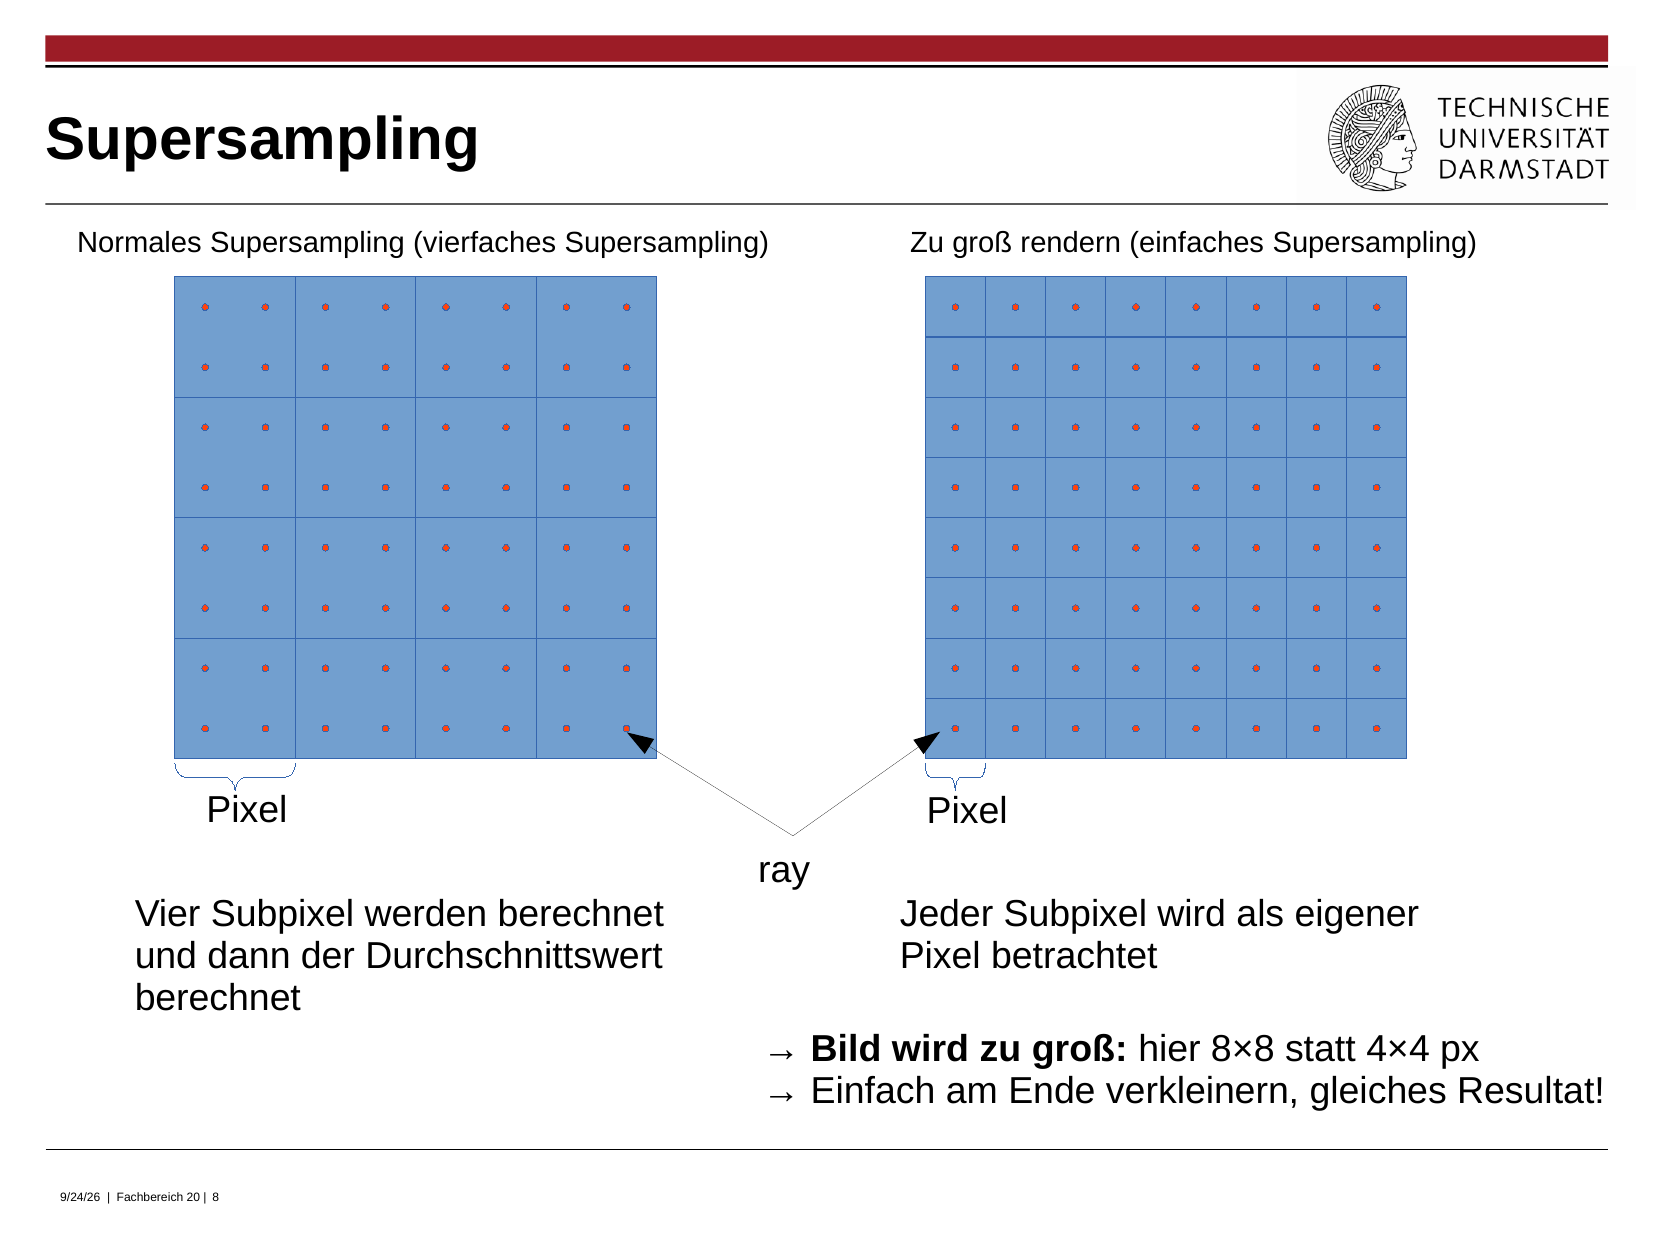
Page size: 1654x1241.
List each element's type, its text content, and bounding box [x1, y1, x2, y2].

picture [1296, 66, 1636, 210]
text_box [174, 276, 657, 759]
text_box Pixel [191, 781, 303, 843]
text_box Vier Subpixel werden berechnet und dann der Durchschnittswert berechnet [120, 885, 691, 1040]
text_box ray [743, 841, 826, 903]
text_box Normales Supersampling (vierfaches Supersampling) [62, 219, 785, 271]
text_box [925, 276, 1407, 759]
text_box → Bild wird zu groß: hier 8×8 statt 4×4 px → Einfach am Ende verkleinern, gleiches Resultat! [747, 1020, 1621, 1130]
text_box Zu groß rendern (einfaches Supersampling) [895, 219, 1493, 271]
text_box Jeder Subpixel wird als eigener Pixel betrachtet [885, 885, 1456, 993]
title Supersampling [45, 48, 1247, 200]
text_box Pixel [911, 782, 1023, 844]
